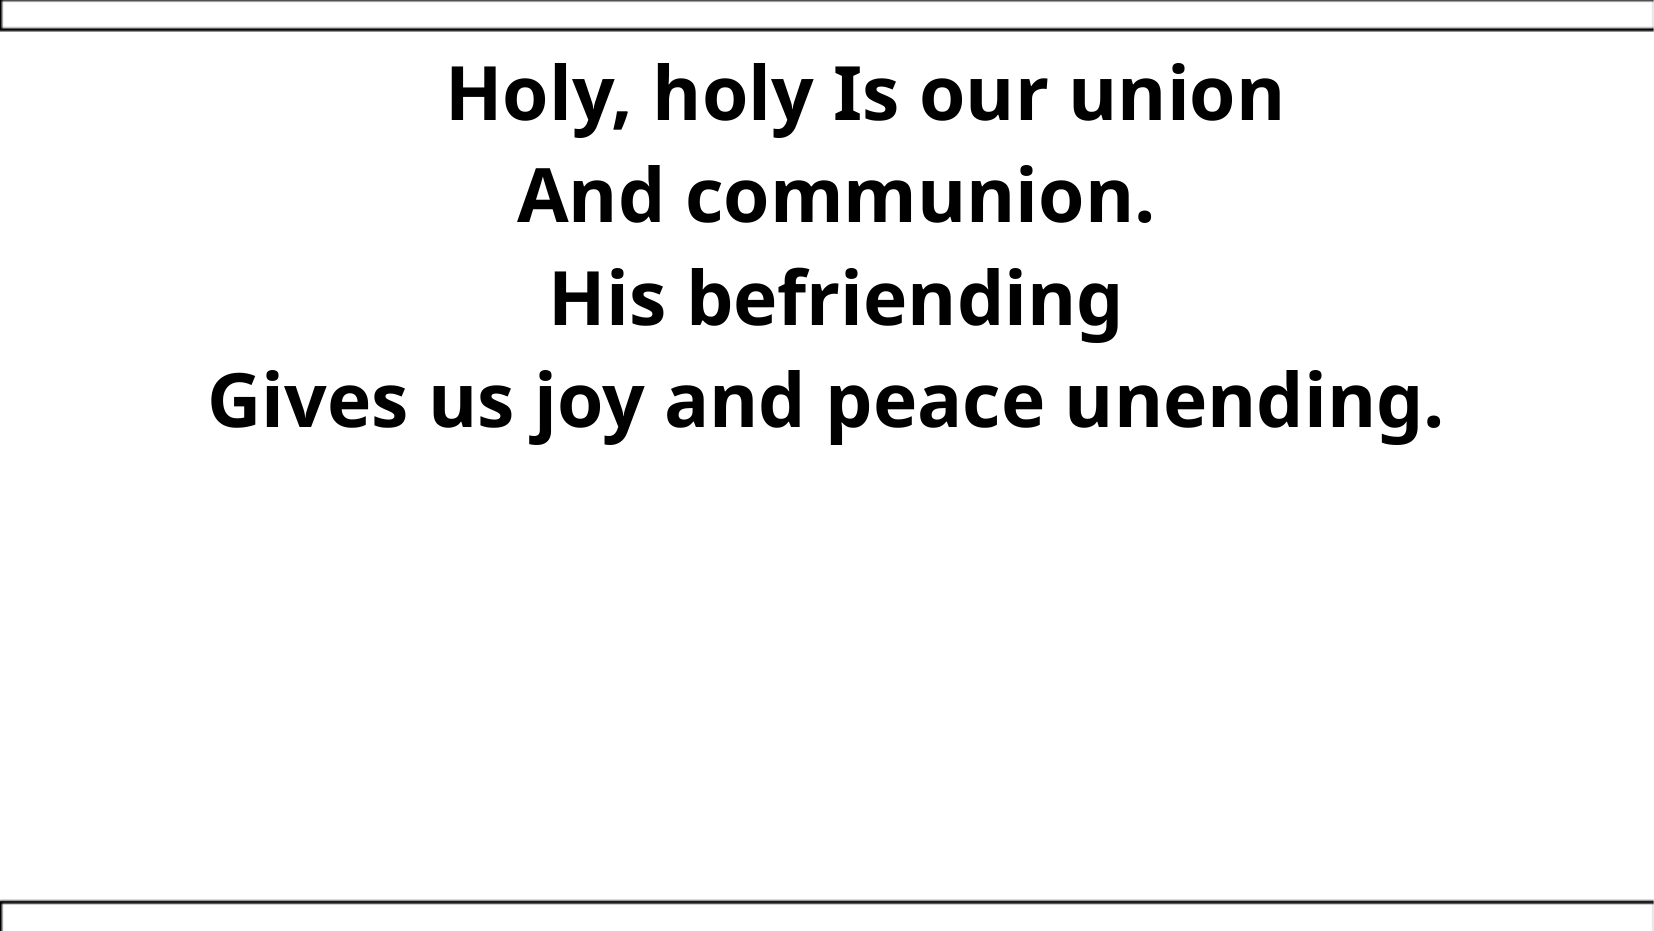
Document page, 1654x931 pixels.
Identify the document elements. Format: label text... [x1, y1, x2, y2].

picture [0, 0, 1654, 931]
text_box Holy, holy Is our union And communion. His befriending Gives us joy and peace unending. [109, 33, 1565, 472]
